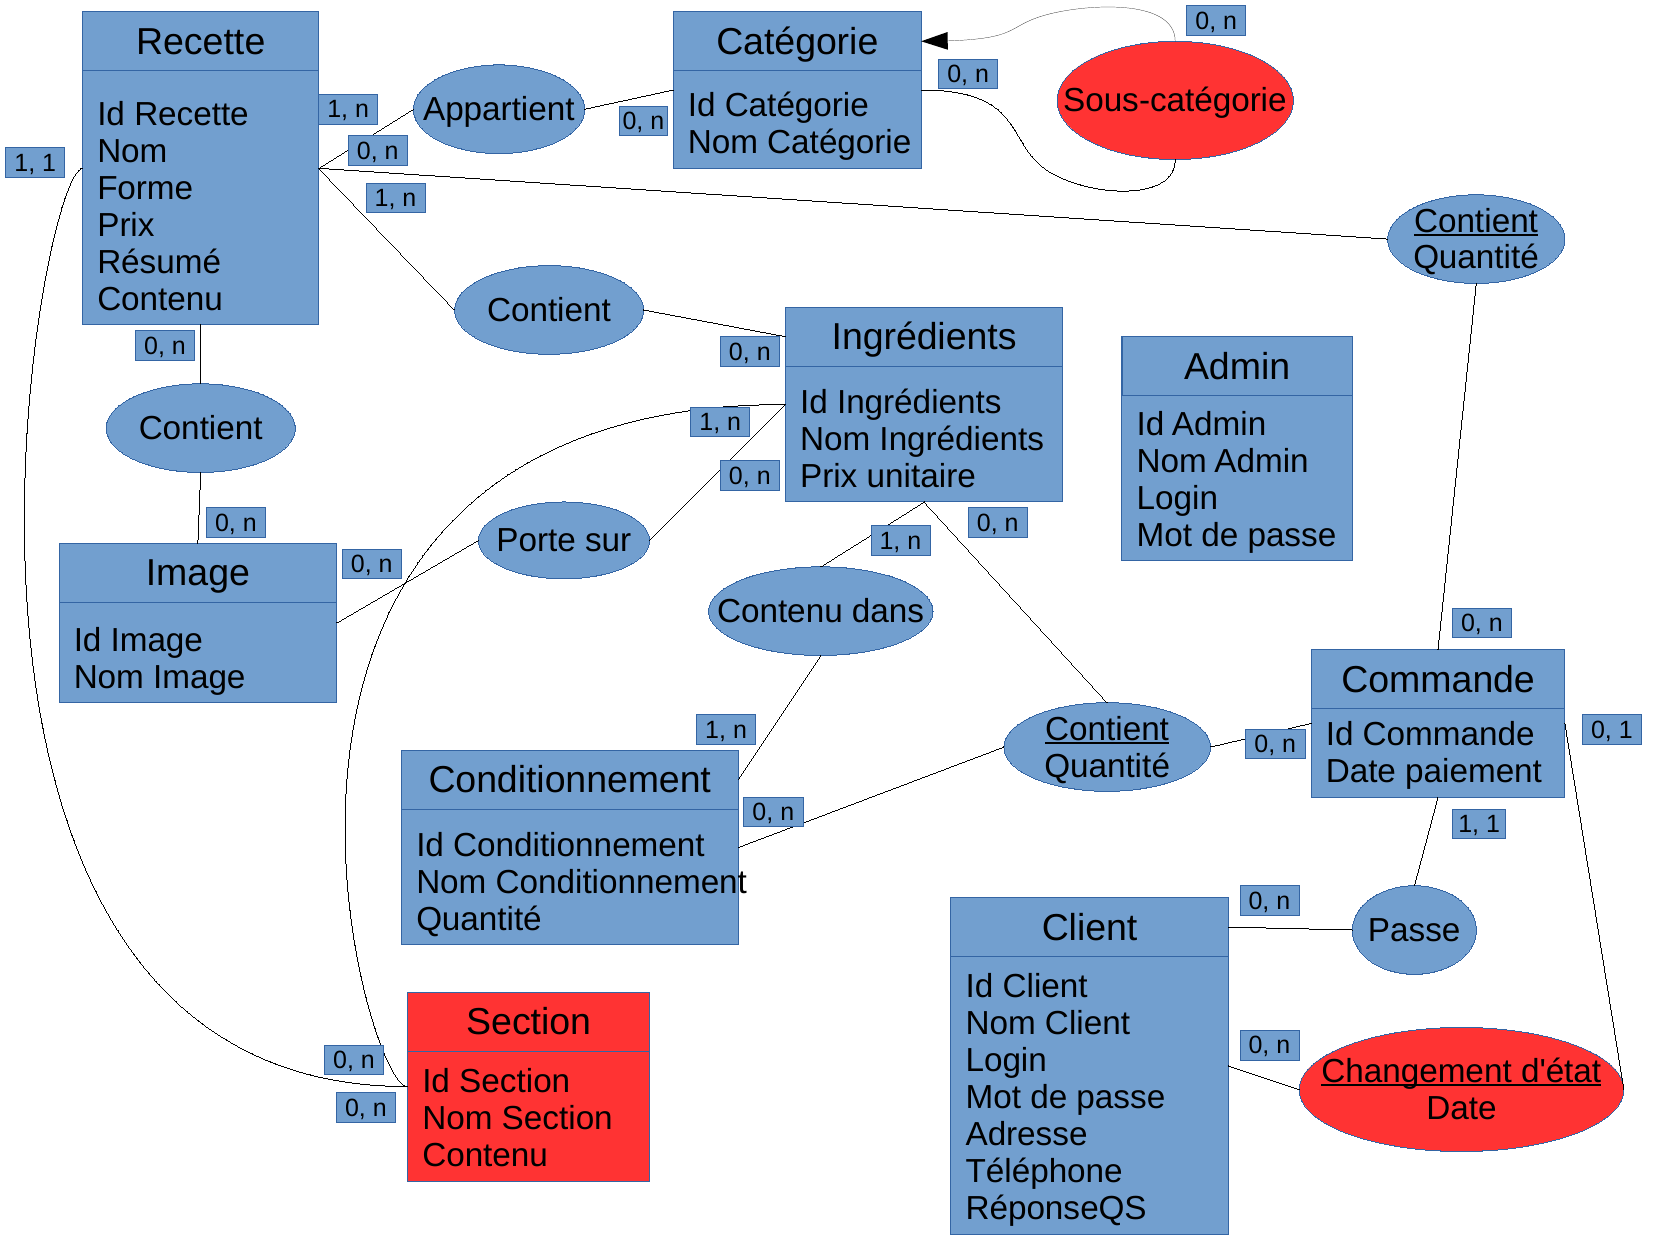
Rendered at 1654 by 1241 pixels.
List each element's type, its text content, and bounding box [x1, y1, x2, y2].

text_box 1, n [690, 407, 750, 437]
text_box 0, n [743, 797, 804, 827]
text_box 0, n [968, 507, 1028, 538]
text_box 0, n [1452, 608, 1512, 638]
text_box Ingrédients [785, 307, 1063, 367]
text_box 1, 1 [5, 147, 65, 178]
text_box Image [59, 543, 337, 603]
text_box Contient Quantité [1387, 194, 1565, 284]
text_box 0, n [938, 59, 998, 89]
text_box 1, n [318, 94, 378, 125]
text_box 0, n [1240, 885, 1300, 916]
text_box 0, n [720, 336, 780, 367]
text_box 0, n [1186, 5, 1246, 36]
text_box Catégorie [673, 11, 922, 71]
text_box 1, 1 [1452, 809, 1506, 839]
text_box Recette [82, 11, 319, 71]
text_box Admin [1122, 336, 1353, 396]
text_box Id Admin Nom Admin Login Mot de passe [1121, 336, 1353, 561]
text_box Appartient [413, 64, 585, 154]
text_box Sous-catégorie [1057, 41, 1294, 160]
text_box 0, n [135, 330, 195, 361]
text_box 0, n [1240, 1030, 1300, 1061]
text_box Id Client Nom Client Login Mot de passe Adresse Téléphone RéponseQS [950, 957, 1229, 1235]
text_box Contient Quantité [1004, 702, 1211, 792]
text_box Id Catégorie Nom Catégorie [673, 71, 922, 169]
text_box 0, n [619, 106, 668, 136]
text_box 0, 1 [1582, 714, 1642, 745]
text_box Commande [1311, 649, 1565, 709]
text_box Client [950, 897, 1229, 957]
text_box Id Commande Date paiement [1311, 709, 1565, 798]
text_box Contient [454, 265, 644, 355]
text_box Id Recette Nom Forme Prix Résumé Contenu [82, 71, 319, 325]
text_box Id Conditionnement Nom Conditionnement Quantité [401, 810, 739, 945]
text_box Section [407, 992, 650, 1052]
text_box 1, n [366, 183, 426, 213]
text_box 0, n [336, 1092, 396, 1123]
text_box 1, n [696, 714, 756, 745]
text_box Id Ingrédients Nom Ingrédients Prix unitaire [785, 367, 1063, 502]
text_box 0, n [206, 507, 266, 538]
text_box Id Section Nom Section Contenu [407, 1052, 650, 1182]
text_box 0, n [348, 135, 408, 166]
text_box 0, n [1245, 729, 1306, 759]
text_box 0, n [324, 1045, 384, 1075]
text_box Id Image Nom Image [59, 603, 337, 703]
text_box Contenu dans [708, 566, 934, 656]
text_box Conditionnement [401, 750, 739, 810]
text_box 0, n [342, 549, 402, 579]
text_box 0, n [720, 460, 780, 491]
text_box Passe [1352, 885, 1477, 975]
text_box Contient [106, 383, 296, 473]
text_box 1, n [871, 525, 931, 556]
text_box Changement d'état Date [1299, 1027, 1624, 1152]
text_box Porte sur [478, 501, 650, 579]
